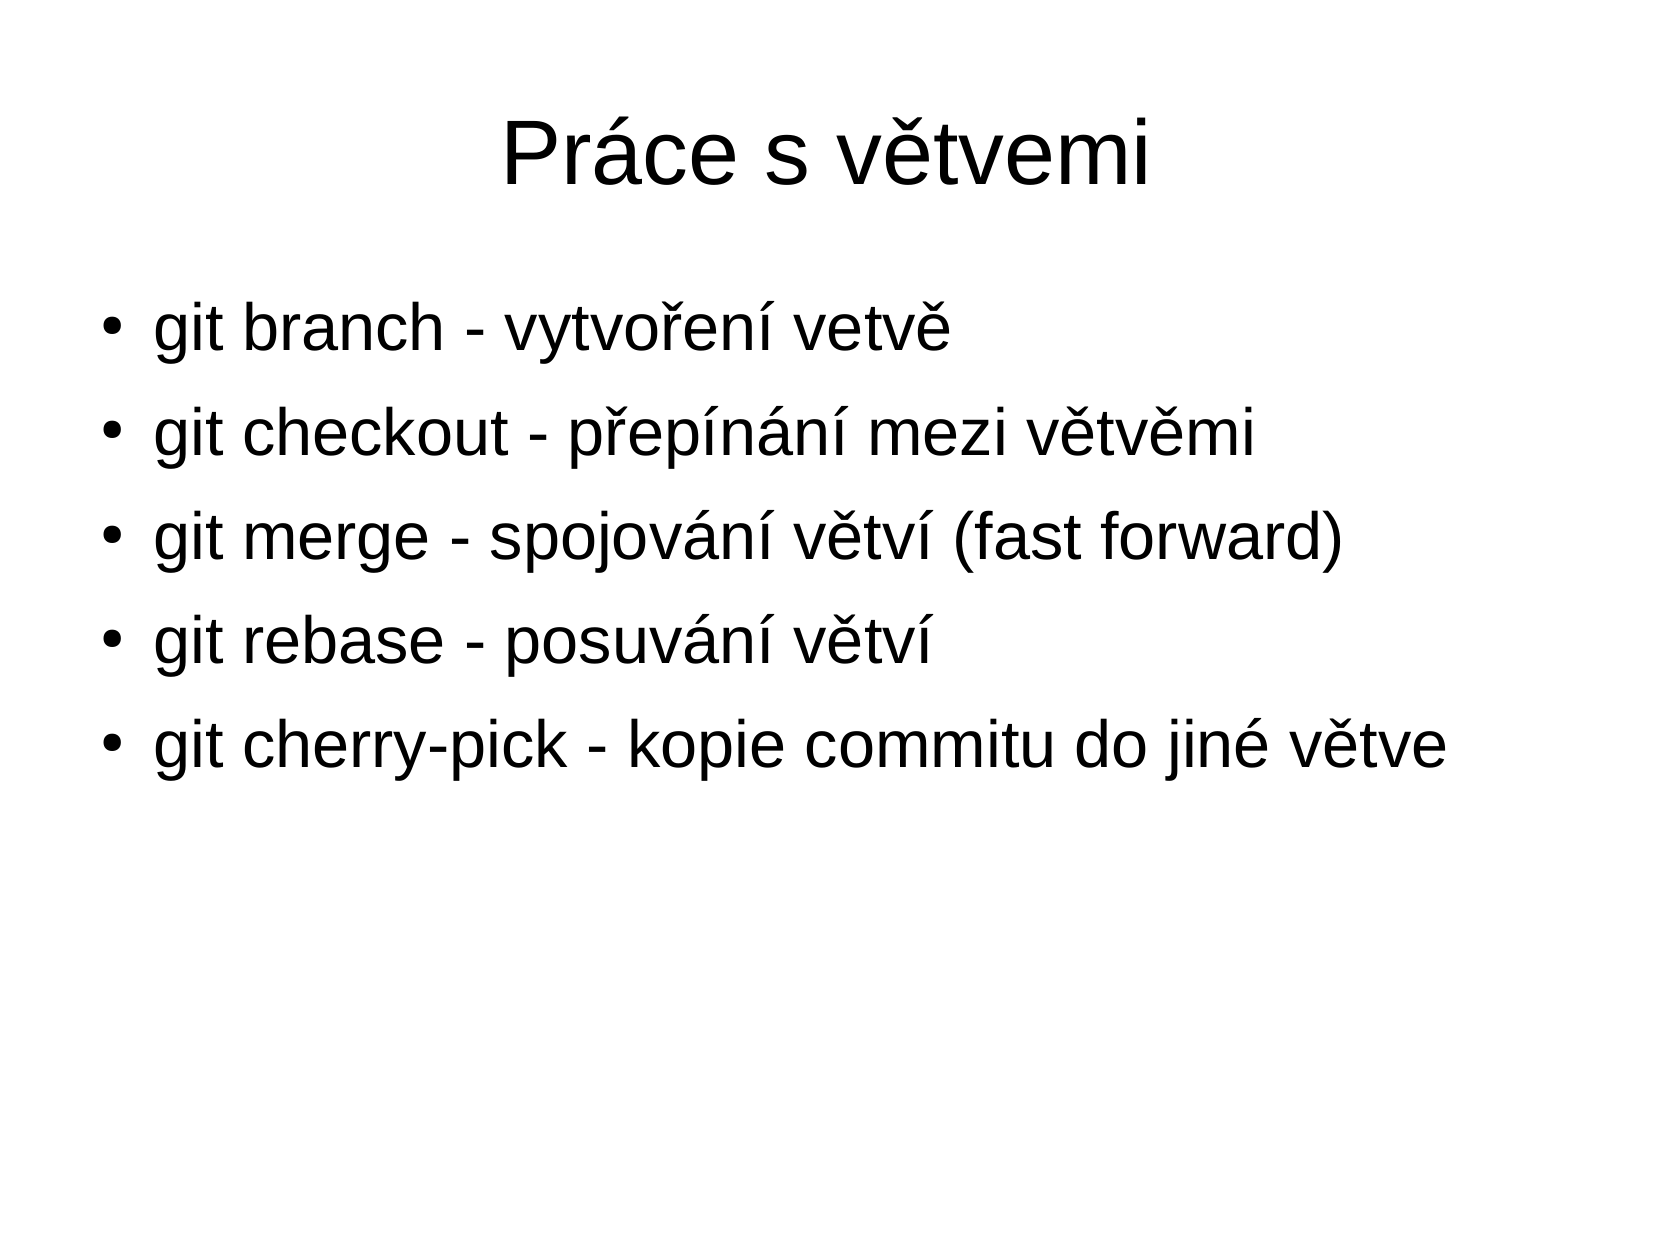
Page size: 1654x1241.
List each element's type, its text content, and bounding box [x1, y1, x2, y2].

title Práce s větvemi [82, 49, 1571, 257]
list git branch - vytvoření vetvě git checkout - přepínání mezi větvěmi git merge - spojování větví (fast forward) git rebase - posuvání větví git cherry-pick - kopie commitu do jiné větve [82, 290, 1571, 1010]
